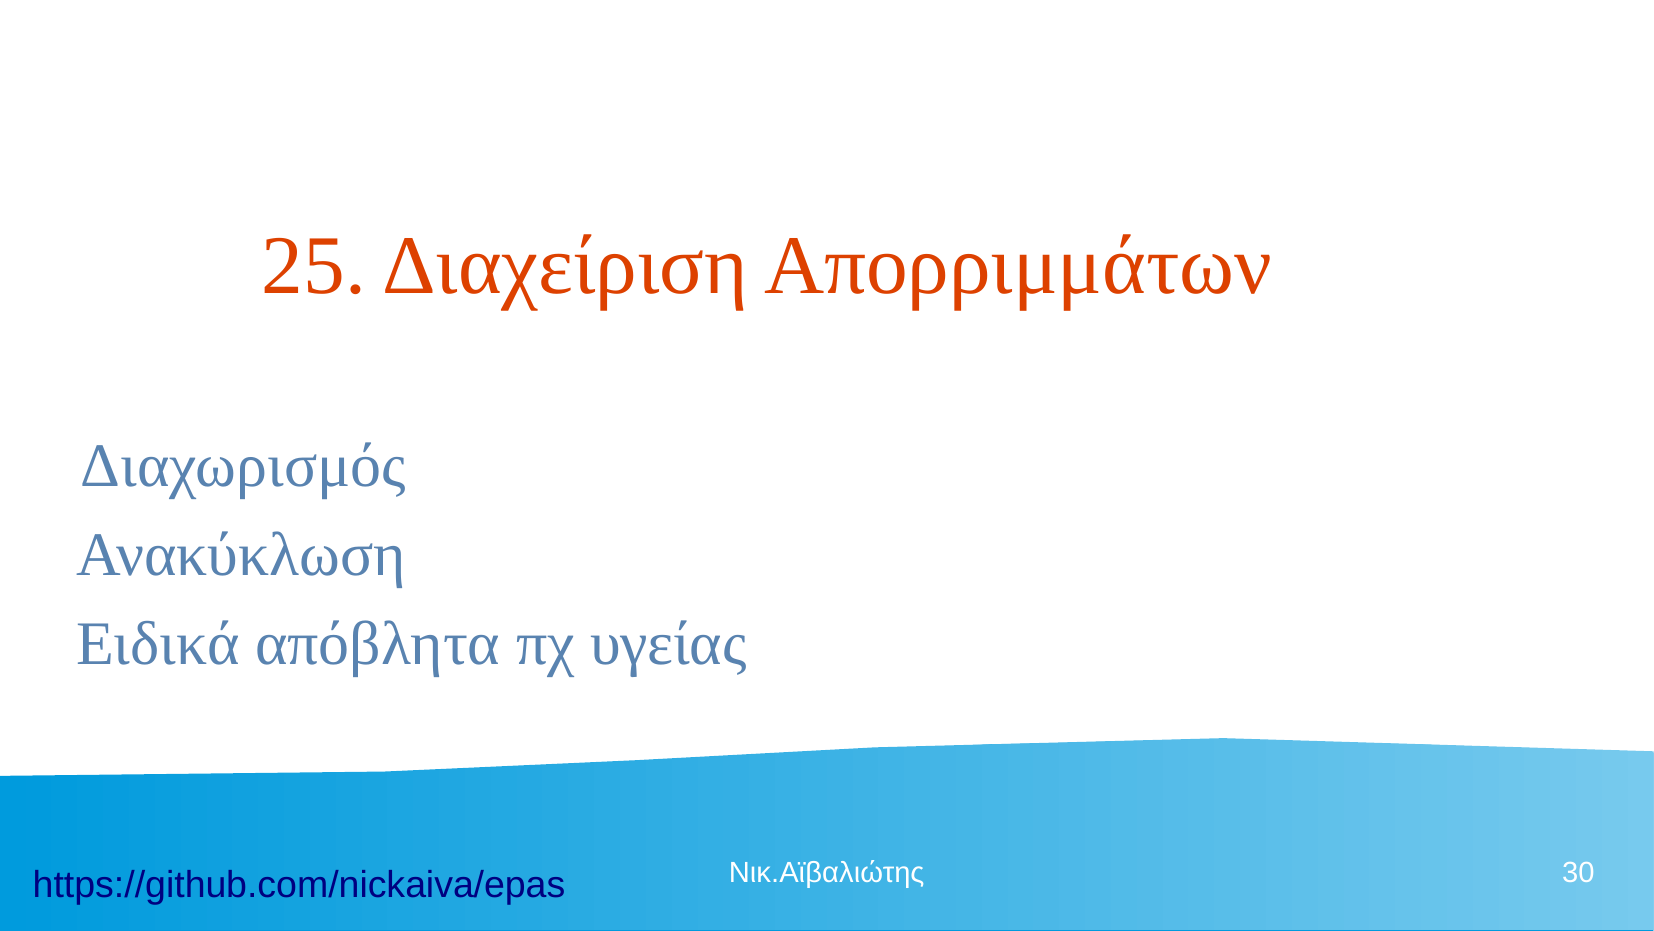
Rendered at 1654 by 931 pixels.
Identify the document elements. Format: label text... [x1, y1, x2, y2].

title 25. Διαχείριση Απορριμμάτων [29, 177, 1506, 354]
list Διαχωρισμός Ανακύκλωση Ειδικά απόβλητα πχ υγείας [29, 354, 1565, 680]
